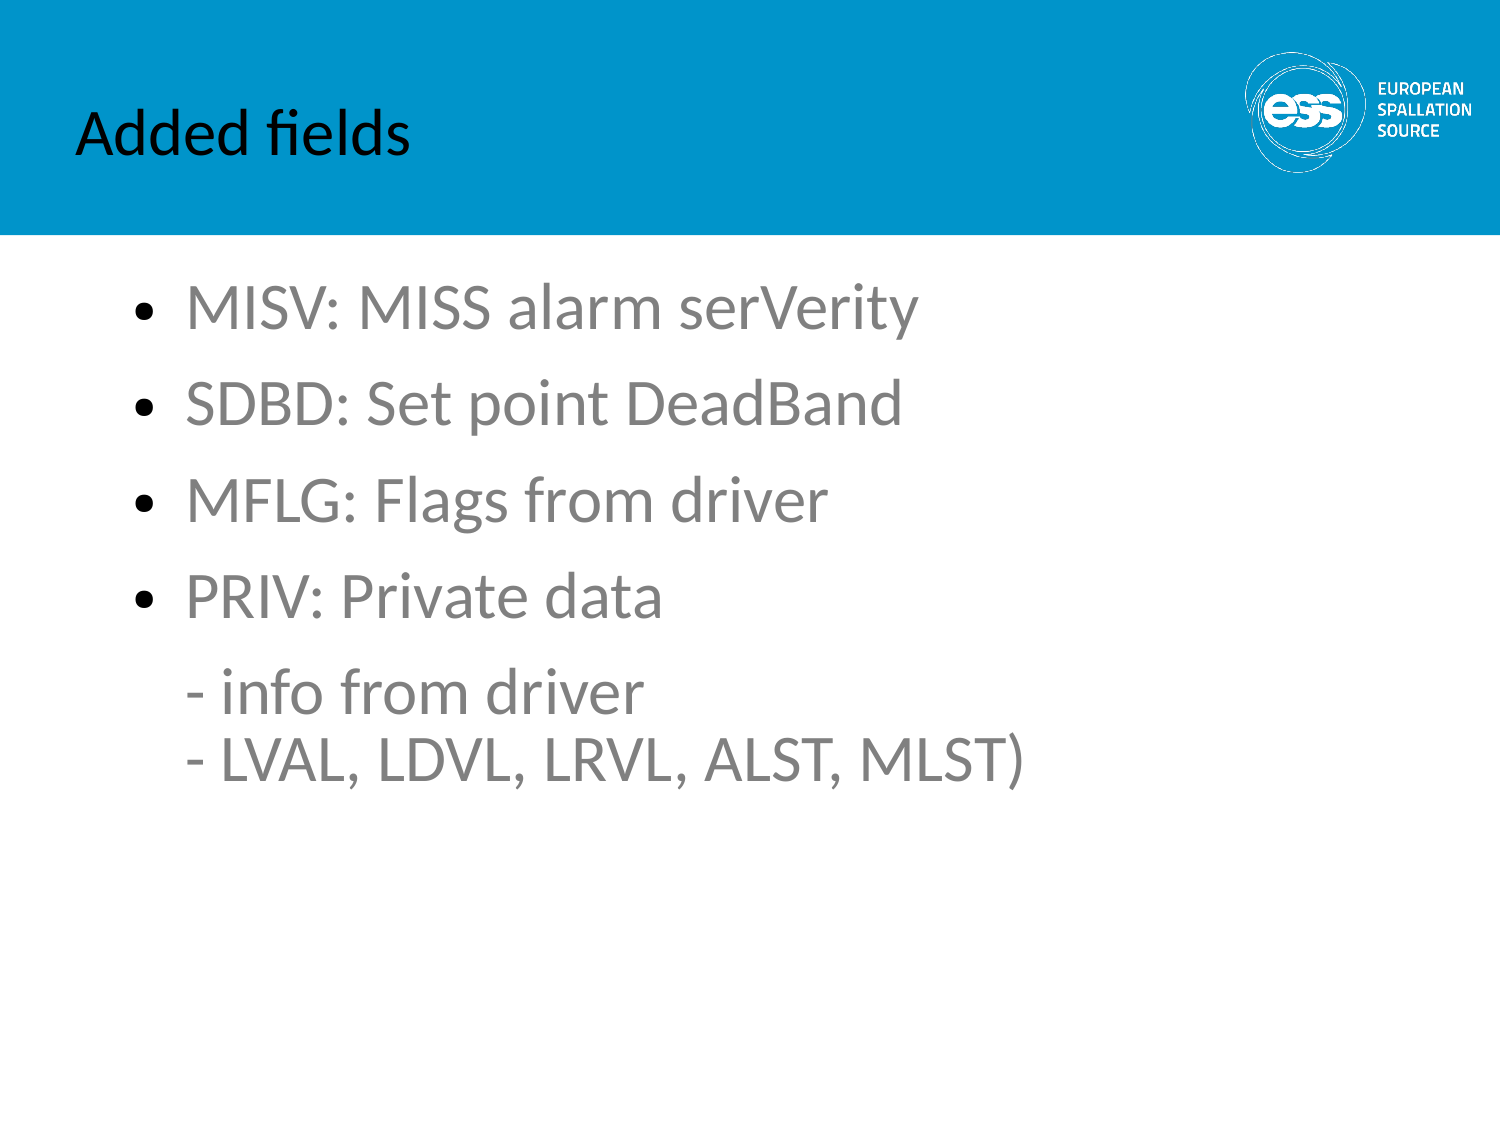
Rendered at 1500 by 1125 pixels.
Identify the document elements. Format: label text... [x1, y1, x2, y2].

picture [1379, 83, 1385, 94]
picture [1389, 104, 1393, 115]
picture [1398, 109, 1406, 115]
title Added fields [75, 45, 1247, 233]
picture [1443, 86, 1450, 93]
picture [1400, 83, 1407, 94]
picture [1436, 104, 1444, 115]
picture [1454, 83, 1458, 94]
picture [1418, 104, 1423, 115]
picture [1264, 94, 1342, 127]
picture [1423, 83, 1430, 94]
picture [1432, 125, 1438, 136]
picture [1422, 125, 1428, 134]
picture [1409, 104, 1415, 115]
text_box MISV: MISS alarm serVerity SDBD: Set point DeadBand MFLG: Flags from driver PRIV: Private data - info from driver - LVAL, LDVL, LRVL, ALST, MLST) [114, 279, 1396, 1125]
